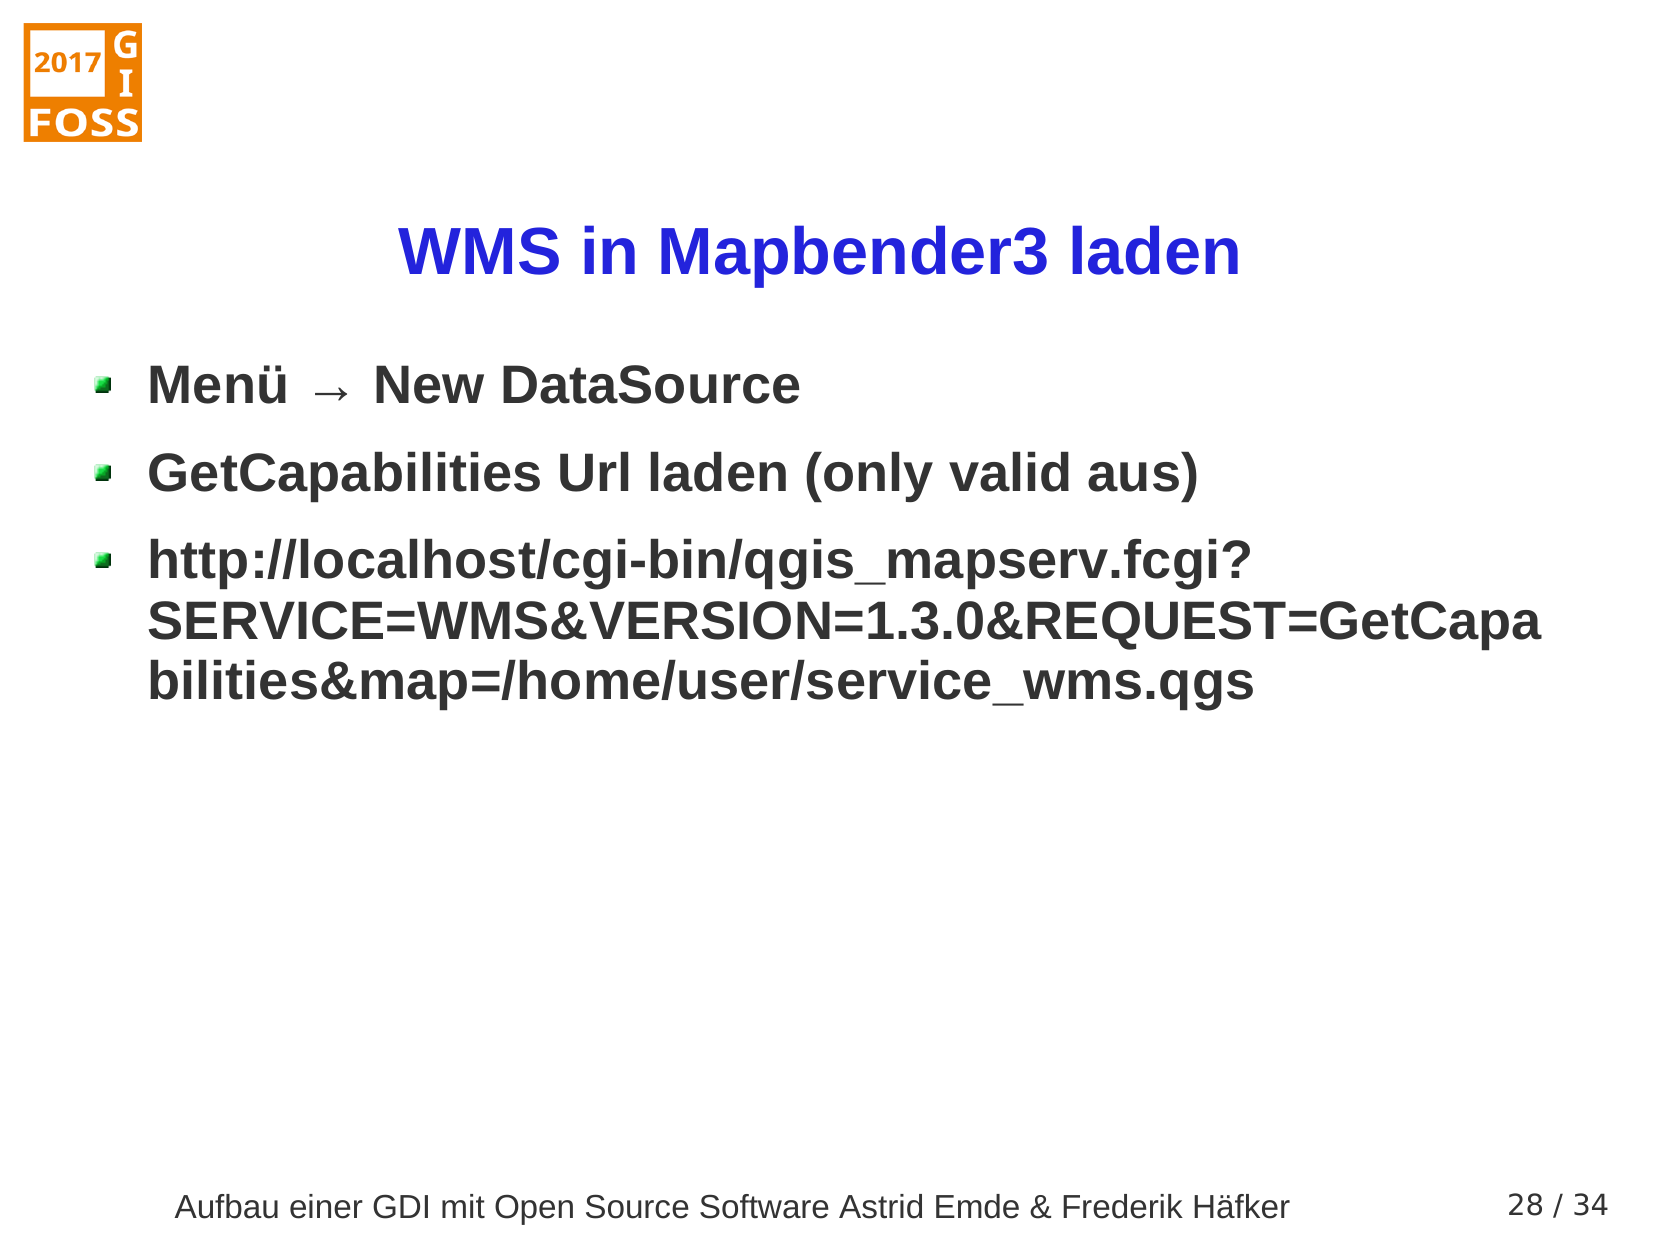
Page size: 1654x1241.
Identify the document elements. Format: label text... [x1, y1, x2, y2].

title WMS in Mapbender3 laden [76, 177, 1565, 325]
list Menü → New DataSource GetCapabilities Url laden (only valid aus) http://localhost/cgi-bin/qgis_mapserv.fcgi?SERVICE=WMS&VERSION=1.3.0&REQUEST=GetCapabilities&map=/home/user/service_wms.qgs [76, 354, 1565, 1173]
picture [23, 23, 142, 142]
